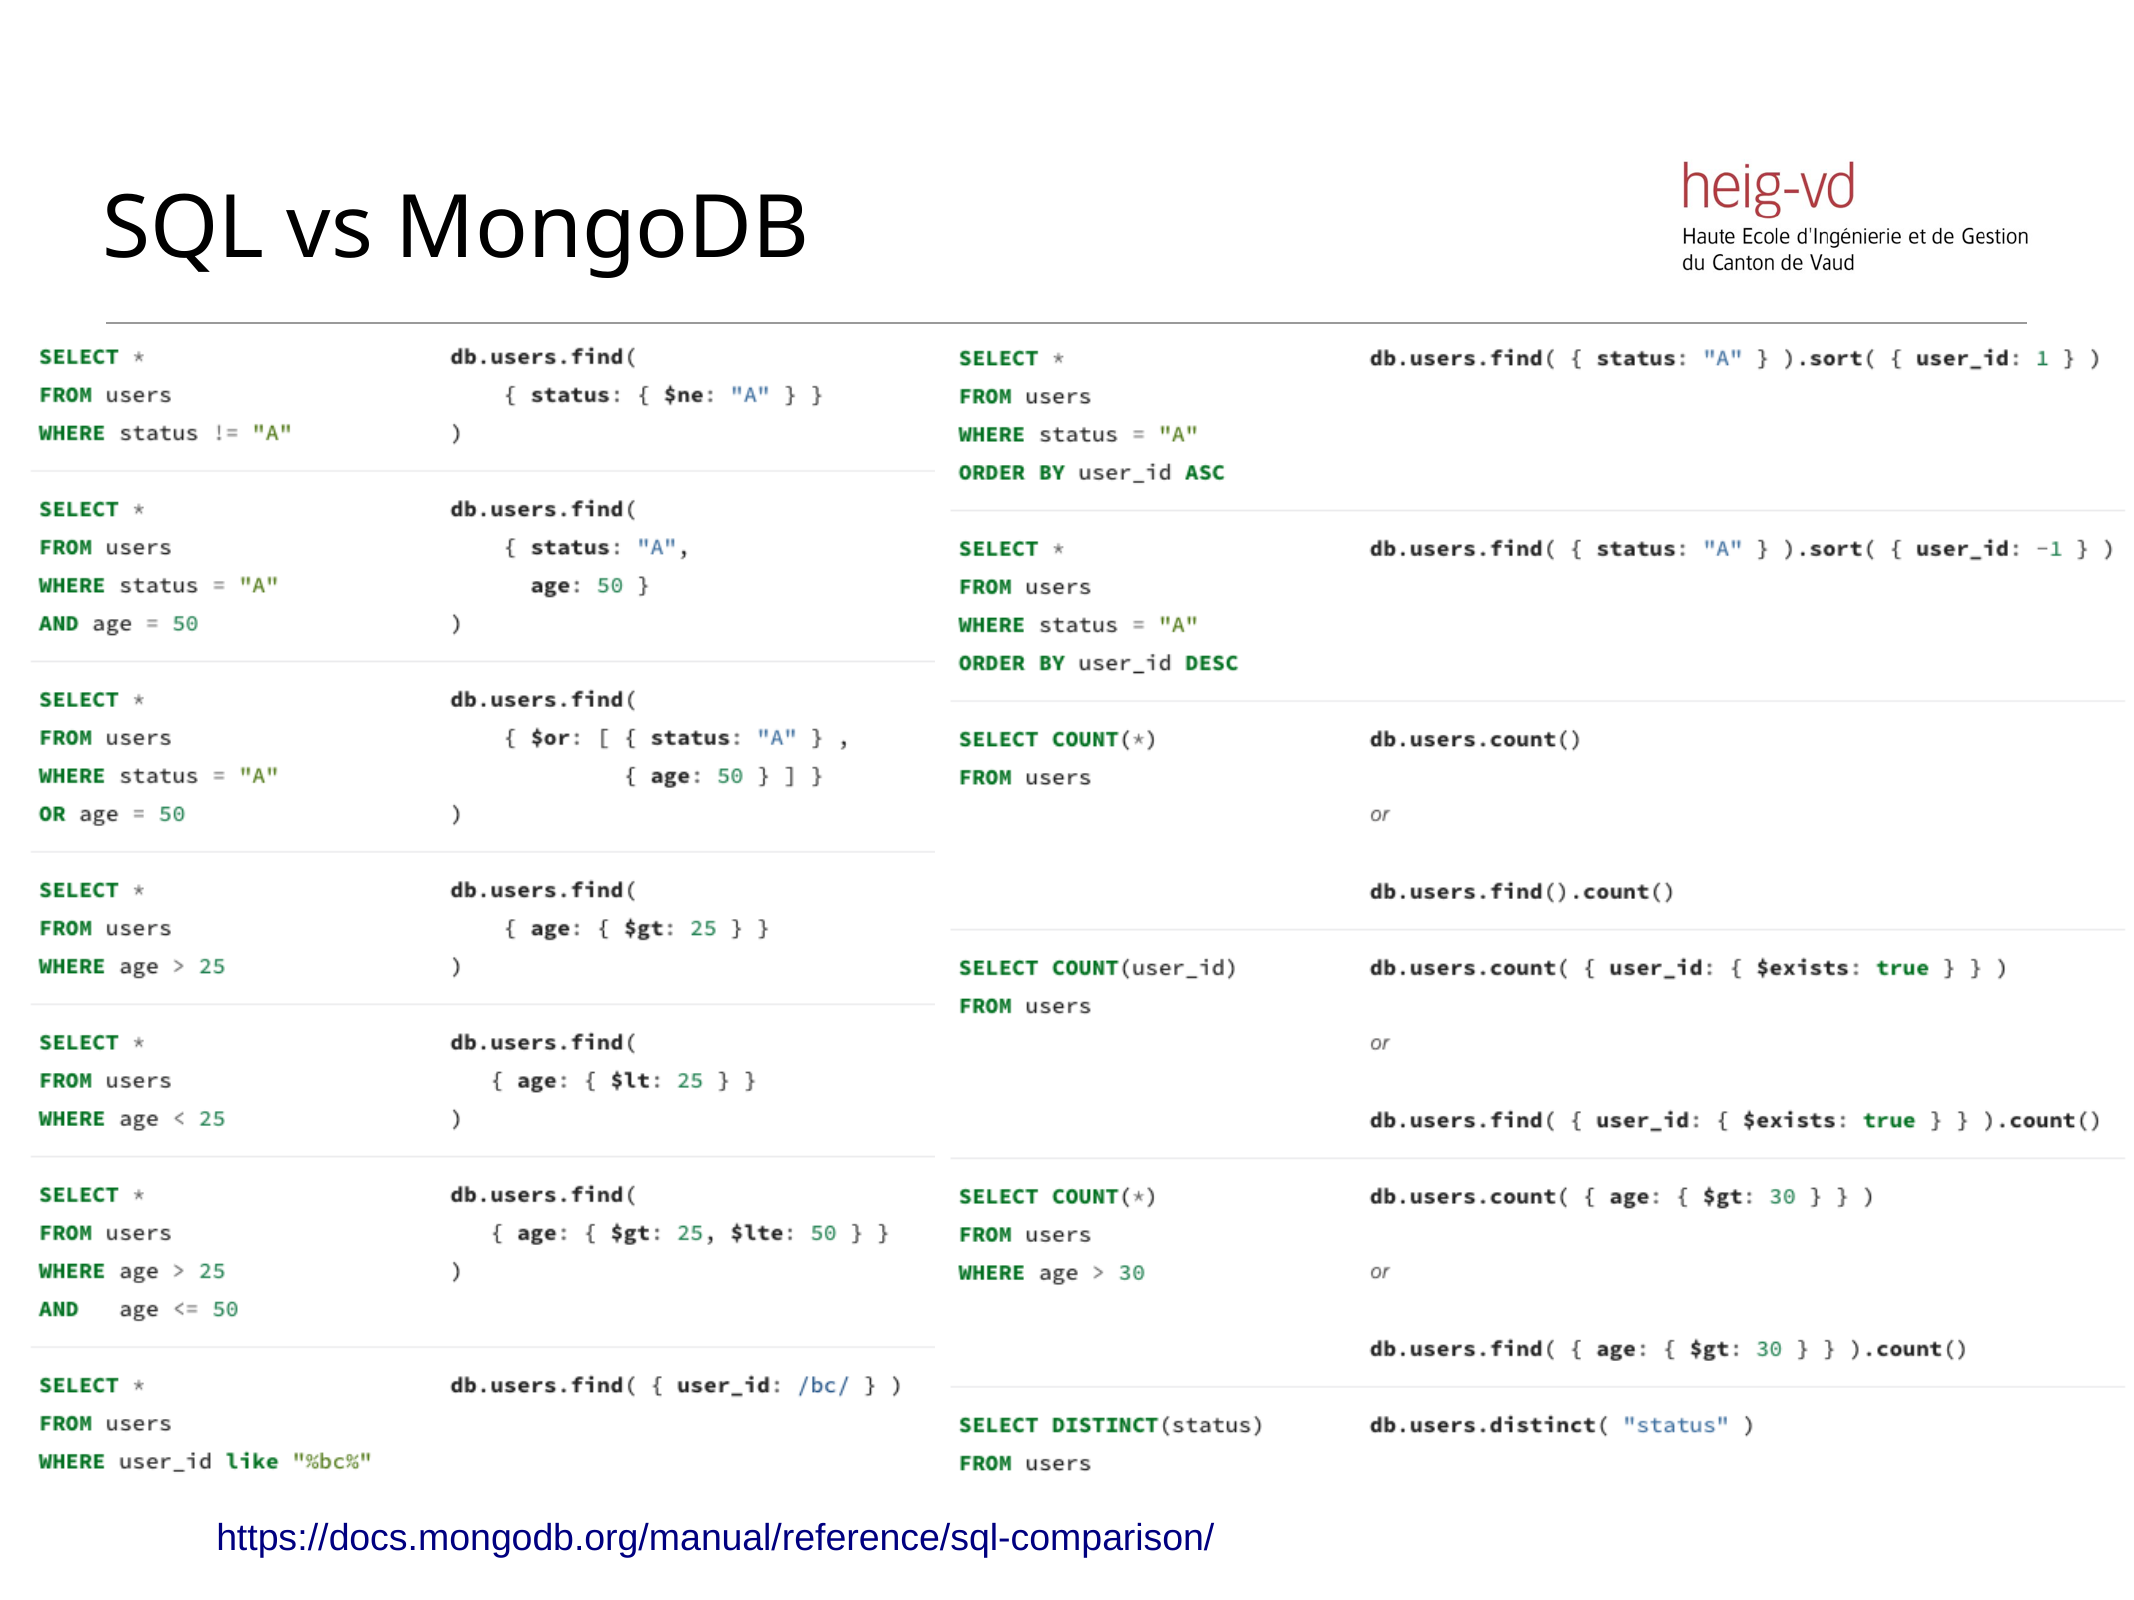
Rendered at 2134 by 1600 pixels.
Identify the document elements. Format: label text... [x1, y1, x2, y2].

picture [943, 337, 2134, 1488]
picture [28, 334, 935, 1491]
text_box https://docs.mongodb.org/manual/reference/sql-comparison/ [207, 1504, 1926, 1567]
title SQL vs MongoDB [93, 54, 2040, 284]
